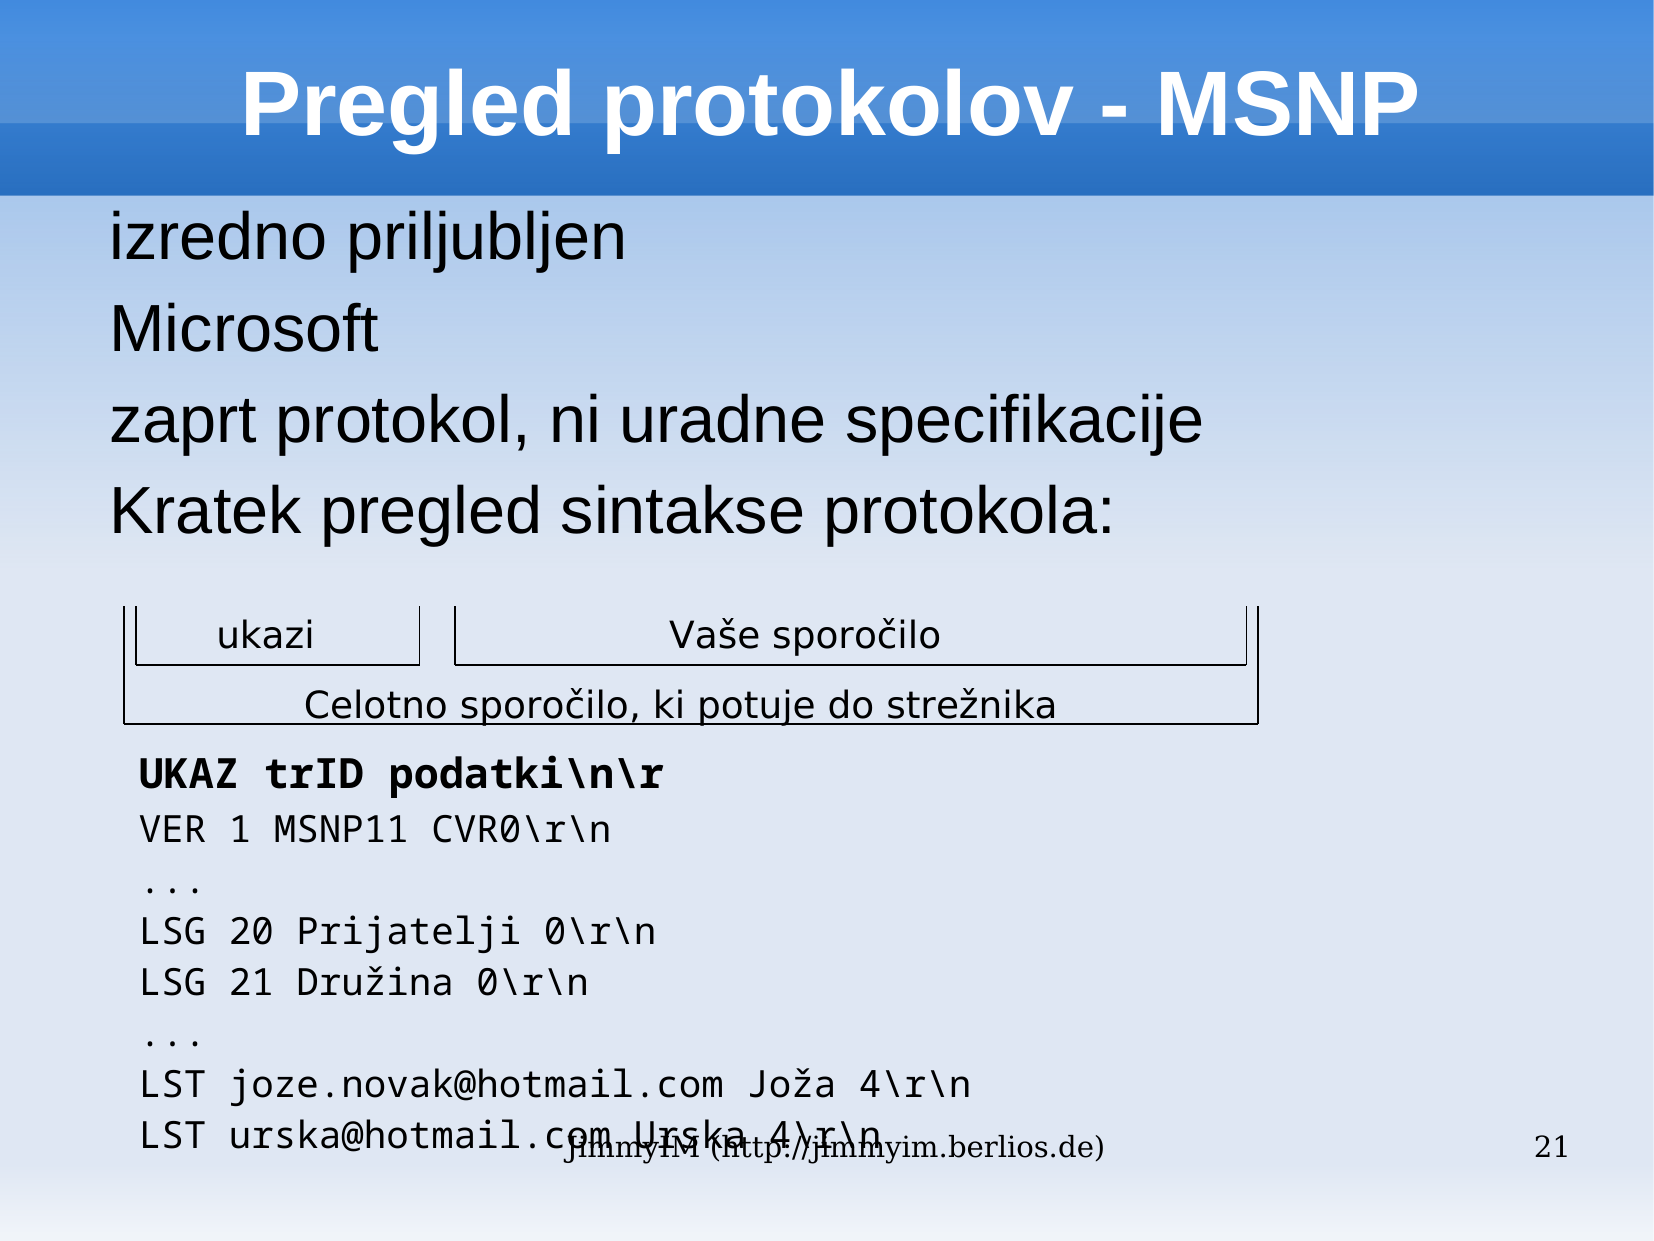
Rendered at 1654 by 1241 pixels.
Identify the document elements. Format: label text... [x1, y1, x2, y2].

list izredno priljubljen Microsoft zaprt protokol, ni uradne specifikacije Kratek pregled sintakse protokola: [76, 191, 1556, 935]
text_box ukazi [201, 606, 330, 666]
text_box Celotno sporočilo, ki potuje do strežnika [289, 675, 1188, 735]
title Pregled protokolov - MSNP [125, 0, 1538, 191]
text_box UKAZ trID podatki\n\r [123, 736, 958, 795]
text_box VER 1 MSNP11 CVR0\r\n ... LSG 20 Prijatelji 0\r\n LSG 21 Družina 0\r\n ... LST joze.novak@hotmail.com Joža 4\r\n LST urska@hotmail.com Urska 4\r\n [123, 795, 1064, 1168]
picture [0, 0, 1654, 1241]
text_box Vaše sporočilo [654, 606, 957, 666]
